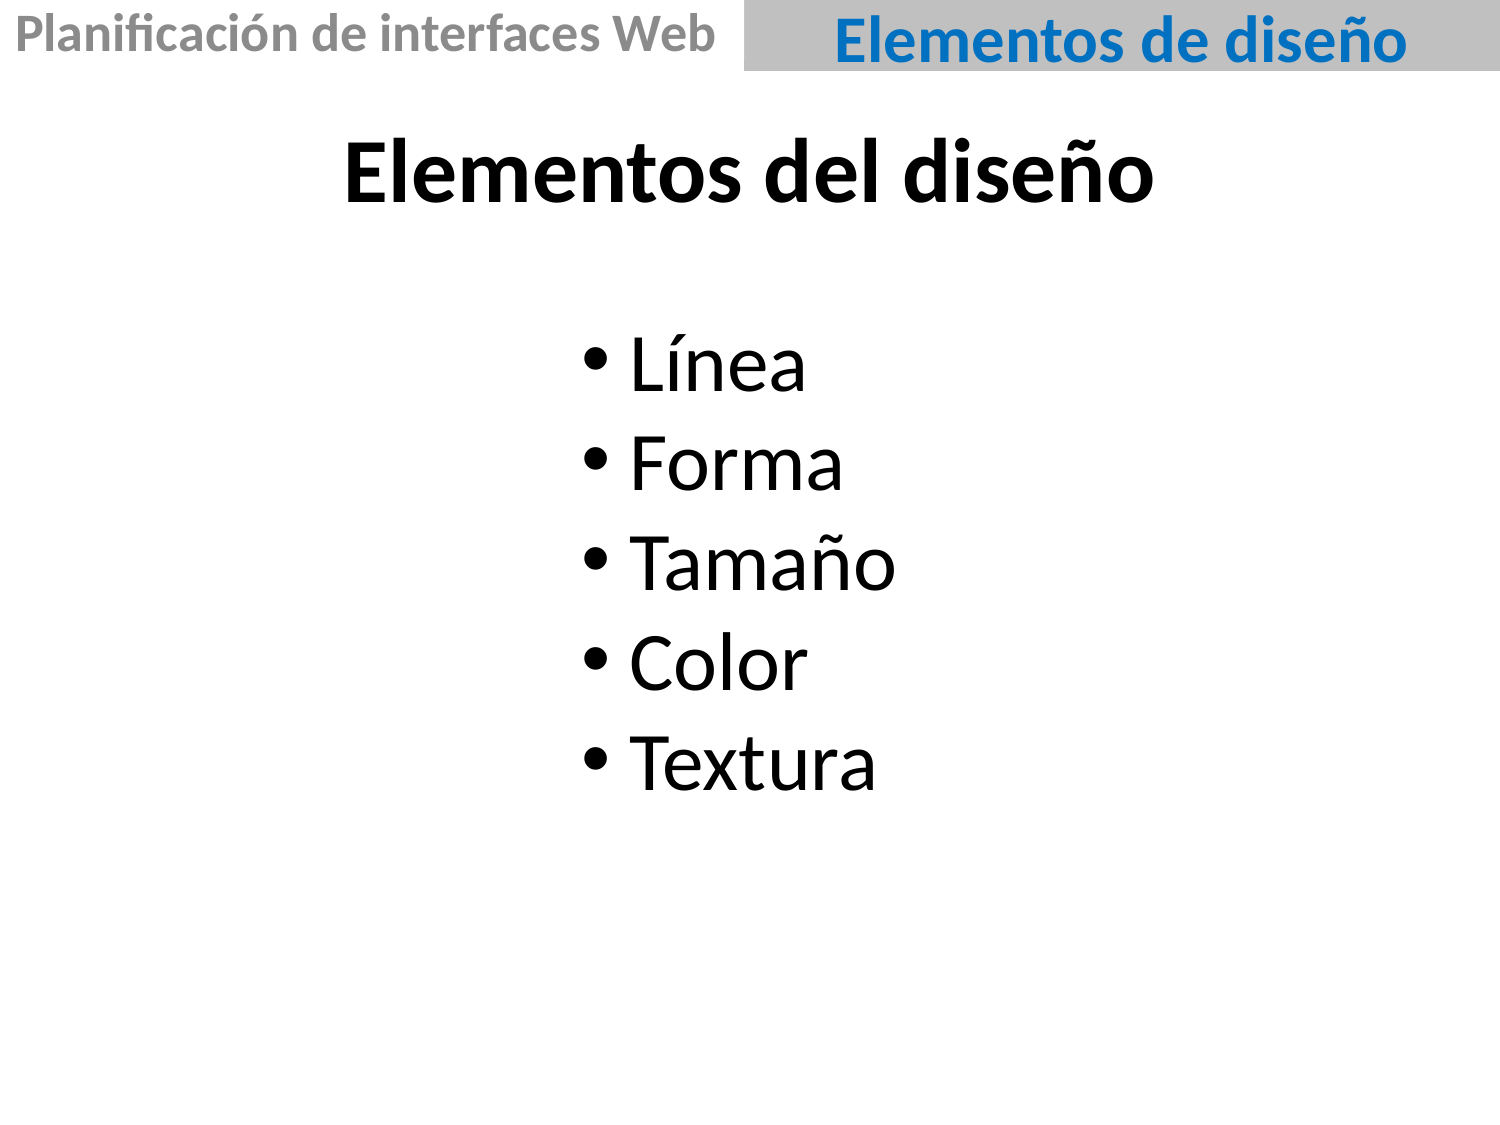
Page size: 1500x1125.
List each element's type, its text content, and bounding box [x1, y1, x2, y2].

title Planificación de interfaces Web [0, 0, 745, 60]
text_box Línea Forma Tamaño Color Textura [566, 300, 1004, 815]
title Elementos del diseño [0, 124, 1500, 207]
title Elementos de diseño [744, 0, 1500, 71]
